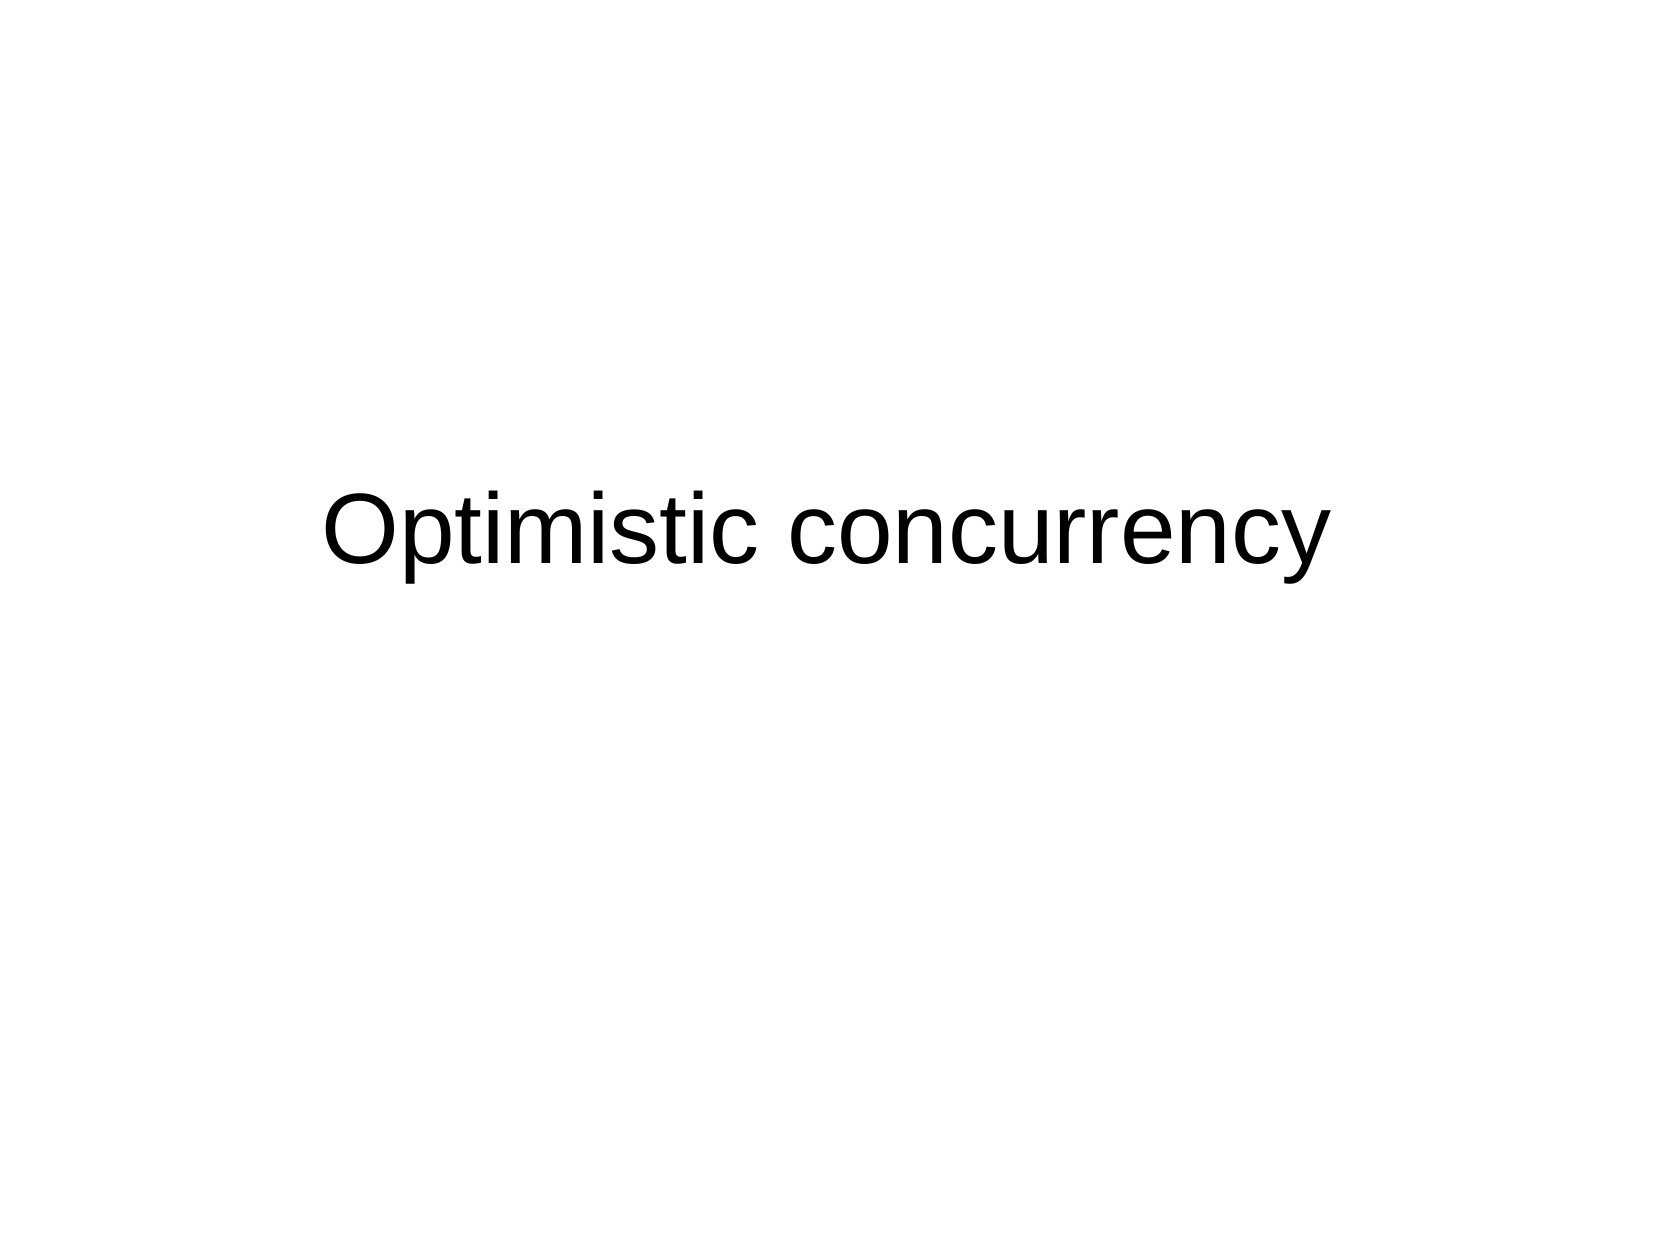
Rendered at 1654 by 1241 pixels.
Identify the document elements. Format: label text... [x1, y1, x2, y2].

subtitle Optimistic concurrency [82, 49, 1571, 1010]
